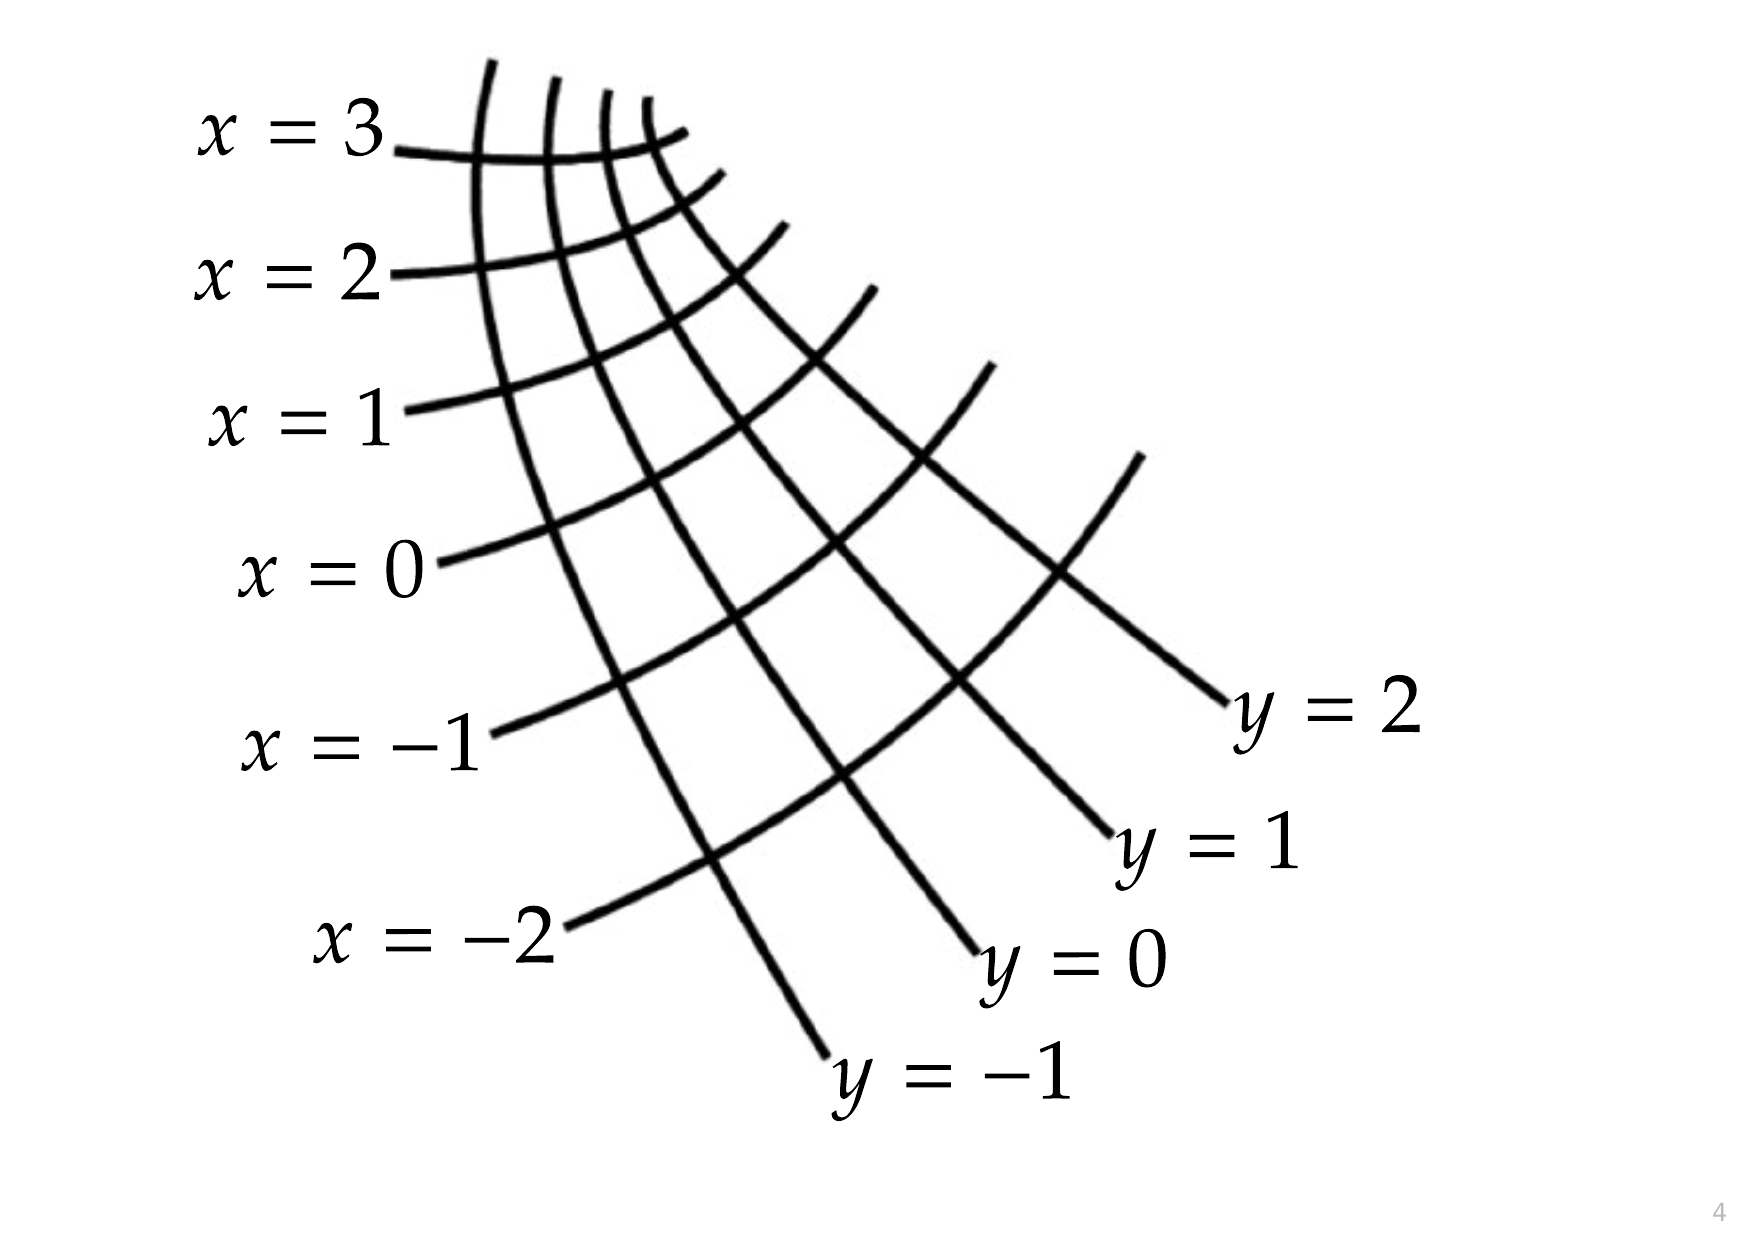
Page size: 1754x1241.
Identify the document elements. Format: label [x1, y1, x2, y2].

text_box [906, 1082, 951, 1088]
text_box [1053, 952, 1099, 958]
text_box [906, 1065, 951, 1071]
text_box [313, 922, 353, 964]
text_box [267, 266, 312, 272]
text_box [1053, 969, 1099, 975]
text_box [197, 115, 237, 156]
text_box [386, 929, 431, 935]
text_box [464, 937, 510, 943]
text_box [267, 283, 312, 289]
picture [389, 47, 1257, 1066]
text_box [310, 580, 356, 586]
text_box [1233, 692, 1275, 755]
text_box [1267, 810, 1298, 869]
text_box [979, 946, 1021, 1009]
text_box [270, 138, 316, 144]
text_box [386, 539, 423, 598]
text_box [447, 712, 478, 771]
text_box [1115, 828, 1157, 891]
text_box [241, 730, 281, 772]
text_box [516, 905, 554, 963]
text_box [310, 563, 356, 568]
text_box [984, 1073, 1030, 1079]
text_box [237, 556, 277, 598]
text_box [1307, 715, 1353, 721]
text_box [1129, 928, 1166, 988]
text_box [831, 1058, 873, 1122]
text_box [392, 745, 438, 751]
picture [394, 543, 415, 595]
text_box [281, 429, 327, 435]
text_box [1382, 674, 1420, 733]
text_box [359, 387, 390, 446]
text_box [386, 946, 431, 952]
text_box [1307, 698, 1353, 704]
text_box [193, 259, 234, 301]
text_box [314, 754, 359, 759]
text_box [270, 121, 316, 127]
text_box [281, 411, 327, 417]
text_box [314, 736, 359, 742]
text_box [1039, 1041, 1070, 1099]
text_box [345, 97, 383, 157]
text_box [1189, 852, 1235, 858]
text_box [1189, 834, 1235, 840]
text_box [208, 405, 248, 447]
text_box [341, 242, 379, 300]
